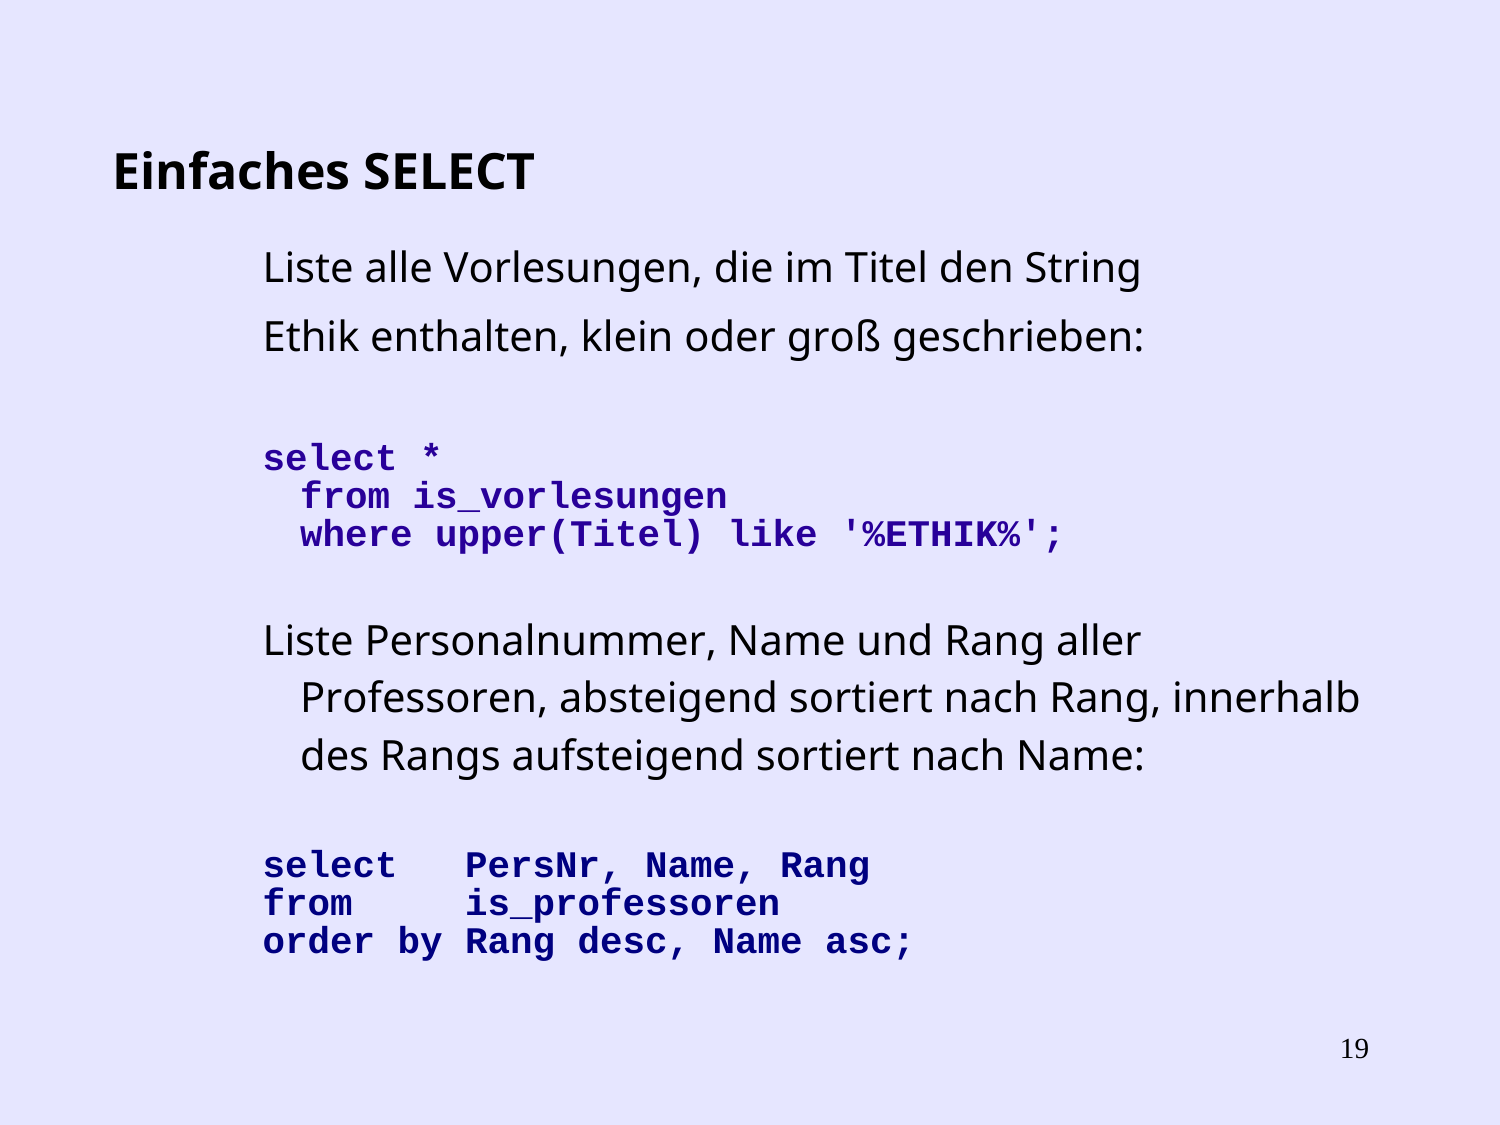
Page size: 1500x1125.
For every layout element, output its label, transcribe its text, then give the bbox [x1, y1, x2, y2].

title Einfaches SELECT [112, 107, 1388, 233]
list Liste alle Vorlesungen, die im Titel den String Ethik enthalten, klein oder groß geschrieben: select * from is_vorlesungen where upper(Titel) like '%ETHIK%'; Liste Personalnummer, Name und Rang aller Professoren, absteigend sortiert nach Rang, innerhalb des Rangs aufsteigend sortiert nach Name: select PersNr, Name, Rang from is_professoren order by Rang desc, Name asc; [112, 237, 1388, 1011]
